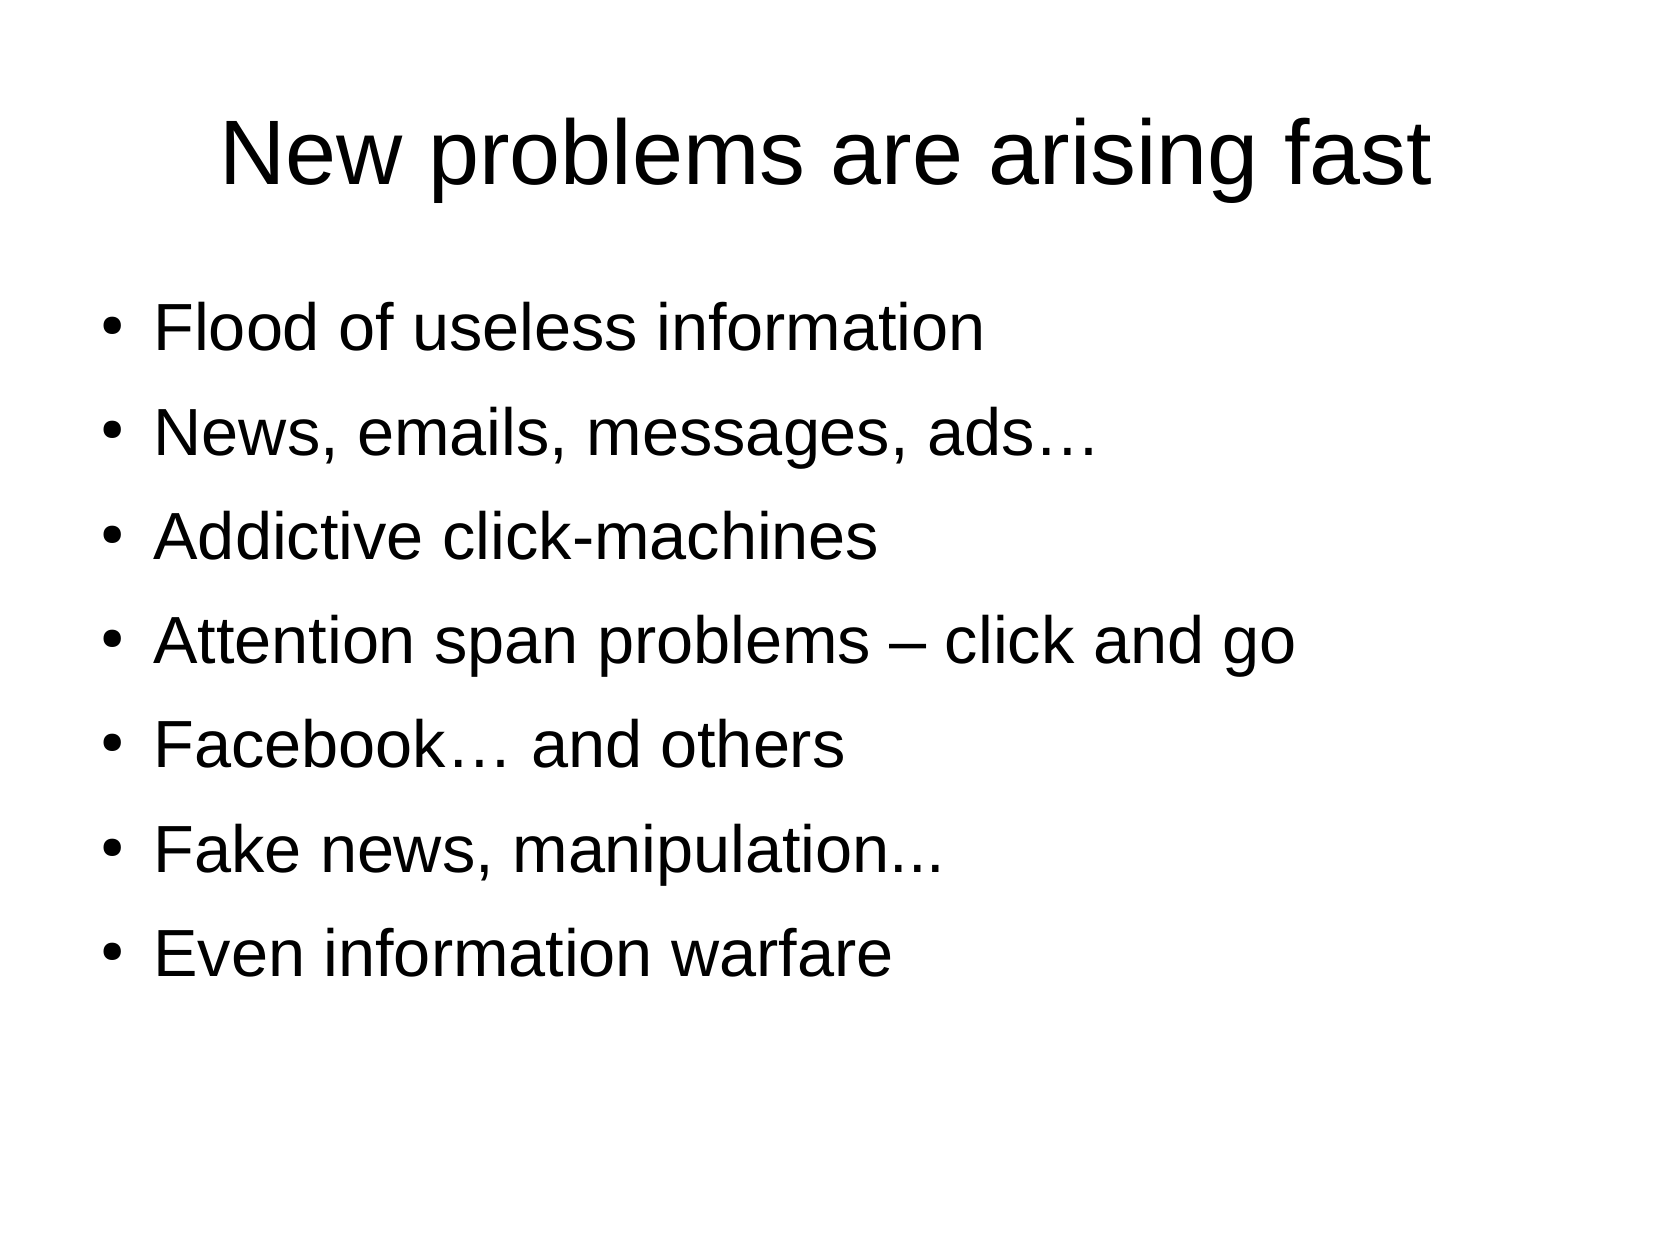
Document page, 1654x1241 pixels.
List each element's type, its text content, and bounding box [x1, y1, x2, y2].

list Flood of useless information News, emails, messages, ads… Addictive click-machines Attention span problems – click and go Facebook… and others Fake news, manipulation... Even information warfare [82, 290, 1571, 1010]
title New problems are arising fast [82, 49, 1571, 257]
